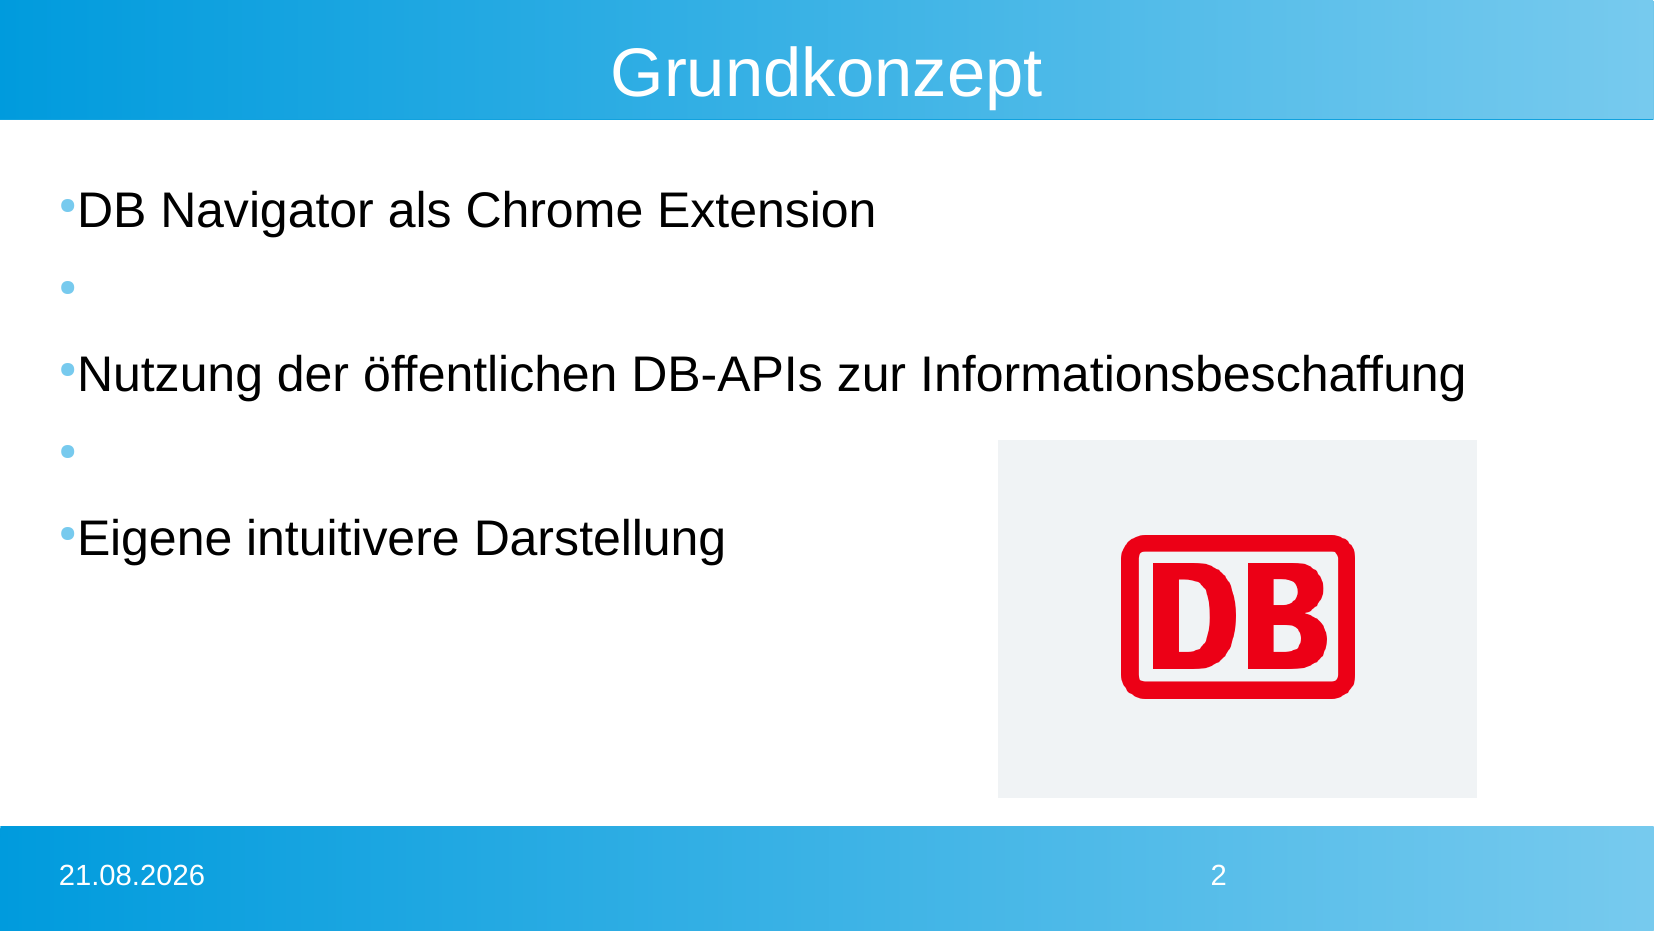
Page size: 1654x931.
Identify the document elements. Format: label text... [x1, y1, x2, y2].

title Grundkonzept [59, 29, 1595, 108]
picture [998, 440, 1477, 798]
list DB Navigator als Chrome Extension Nutzung der öffentlichen DB-APIs zur Informationsbeschaffung Eigene intuitivere Darstellung [59, 177, 1595, 768]
text_box [59, 856, 443, 916]
text_box [1210, 856, 1595, 916]
